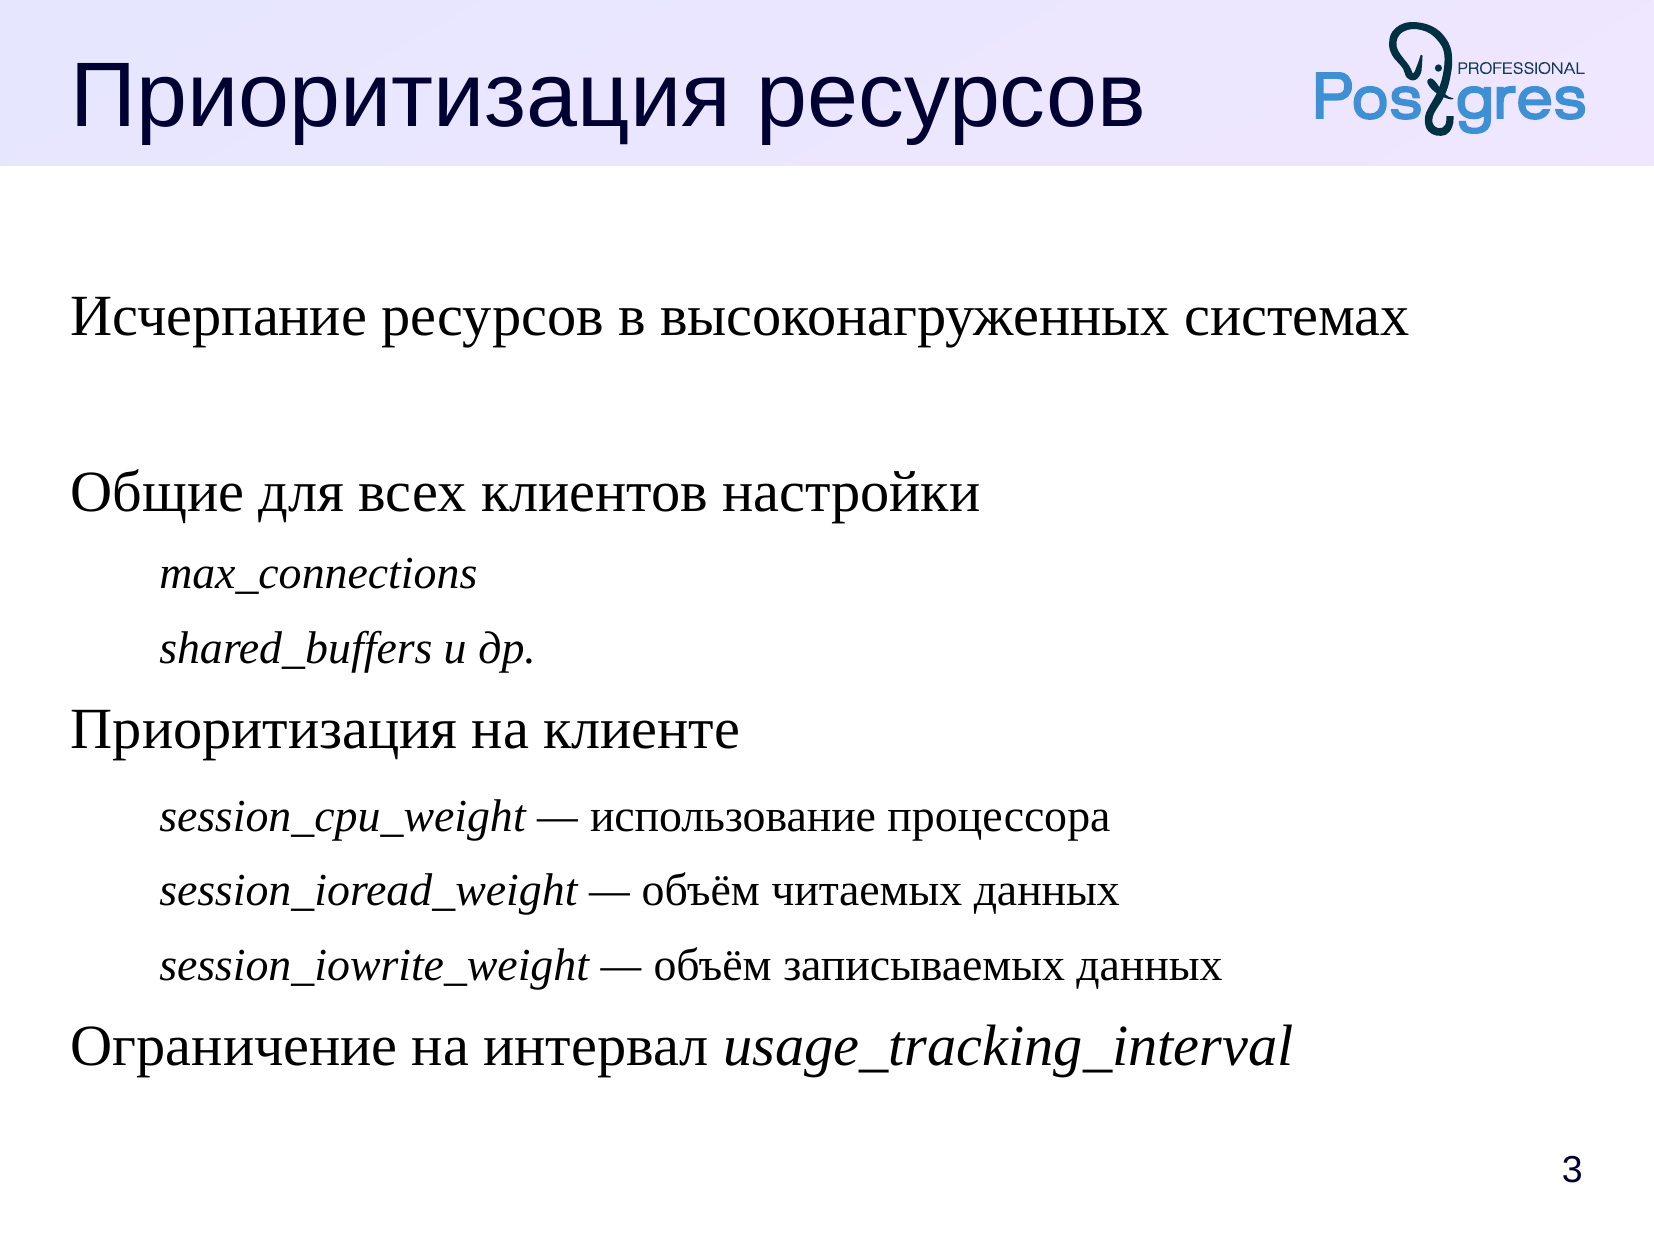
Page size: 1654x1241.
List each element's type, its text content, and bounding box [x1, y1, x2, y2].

list Исчерпание ресурсов в высоконагруженных системах Общие для всех клиентов настройки max_connections shared_buffers и др. Приоритизация на клиенте session_cpu_weight — использование процессора session_ioread_weight — объём читаемых данных session_iowrite_weight — объём записываемых данных Ограничение на интервал usage_tracking_interval [70, 283, 1583, 1134]
title Приоритизация ресурсов [70, 43, 1241, 147]
